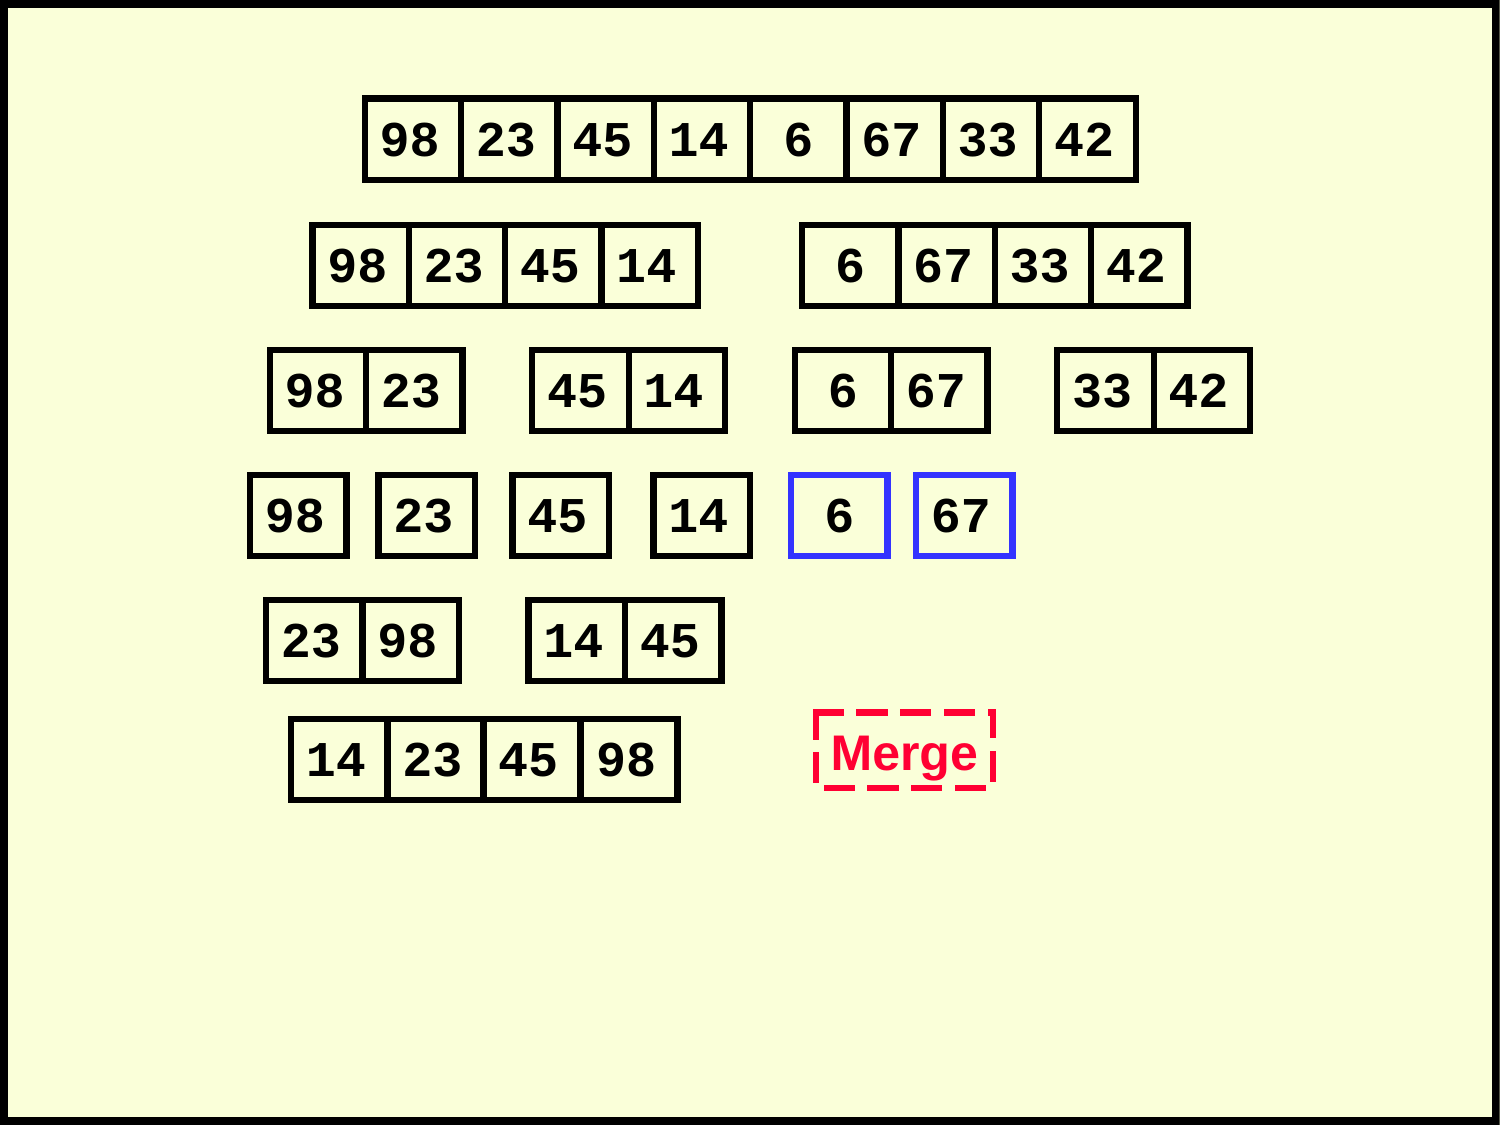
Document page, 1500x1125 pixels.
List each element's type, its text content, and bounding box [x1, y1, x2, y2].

text_box 45 [625, 600, 722, 682]
text_box 45 [532, 350, 628, 432]
text_box 45 [483, 718, 580, 801]
text_box 98 [364, 98, 462, 180]
text_box 14 [528, 600, 625, 682]
text_box 67 [892, 350, 988, 432]
text_box 98 [312, 224, 409, 307]
text_box 23 [387, 718, 483, 801]
text_box 98 [269, 350, 367, 432]
text_box 45 [558, 98, 653, 180]
text_box 42 [1091, 224, 1188, 307]
text_box 6 [750, 98, 847, 180]
text_box 6 [791, 474, 888, 557]
text_box 23 [367, 350, 463, 432]
text_box 33 [1057, 350, 1153, 432]
text_box 6 [802, 224, 899, 307]
text_box Merge [815, 712, 993, 788]
text_box 14 [601, 224, 698, 307]
text_box 67 [916, 474, 1013, 557]
text_box 23 [462, 98, 558, 180]
text_box 14 [628, 350, 726, 432]
text_box 67 [899, 224, 994, 307]
text_box 14 [653, 474, 751, 557]
text_box 23 [409, 224, 506, 307]
text_box 23 [266, 600, 362, 682]
text_box 67 [847, 98, 942, 180]
text_box 33 [994, 224, 1091, 307]
text_box 42 [1153, 350, 1251, 432]
text_box 33 [942, 98, 1039, 180]
text_box 98 [249, 474, 347, 557]
text_box 23 [378, 474, 475, 557]
text_box 14 [653, 98, 750, 180]
text_box 42 [1039, 98, 1136, 180]
text_box 6 [794, 350, 892, 432]
text_box 98 [362, 600, 459, 682]
text_box 45 [512, 474, 609, 557]
text_box 98 [581, 718, 678, 801]
text_box 45 [506, 224, 601, 307]
text_box 14 [291, 718, 387, 801]
